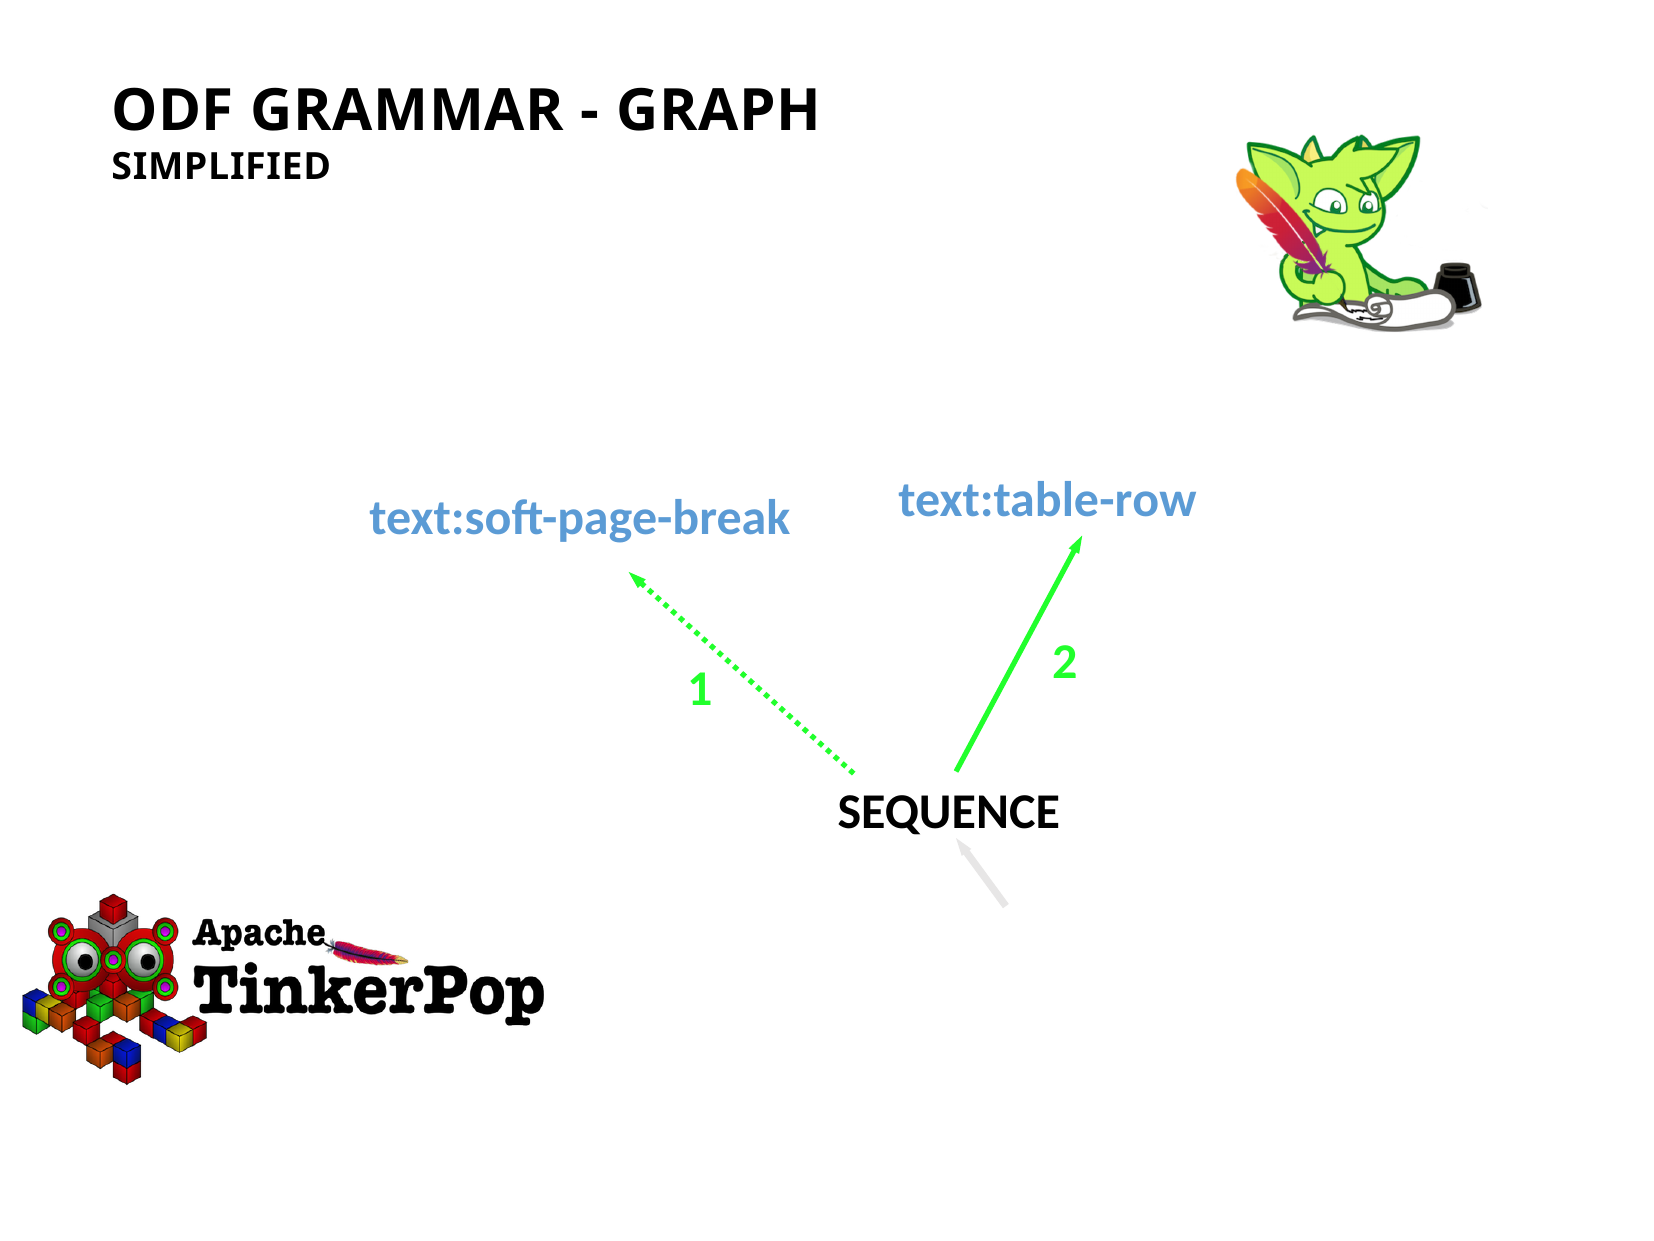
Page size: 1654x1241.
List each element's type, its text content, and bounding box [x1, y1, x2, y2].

text_box SEQUENCE [822, 771, 1111, 907]
text_box 2 [1037, 620, 1081, 699]
picture [19, 889, 553, 1087]
picture [1230, 132, 1488, 335]
title ODF Grammar - Graph simplified [111, 71, 1281, 249]
text_box 1 [672, 647, 716, 726]
text_box text:table-row [883, 459, 1360, 535]
text_box text:soft-page-break [354, 477, 830, 553]
